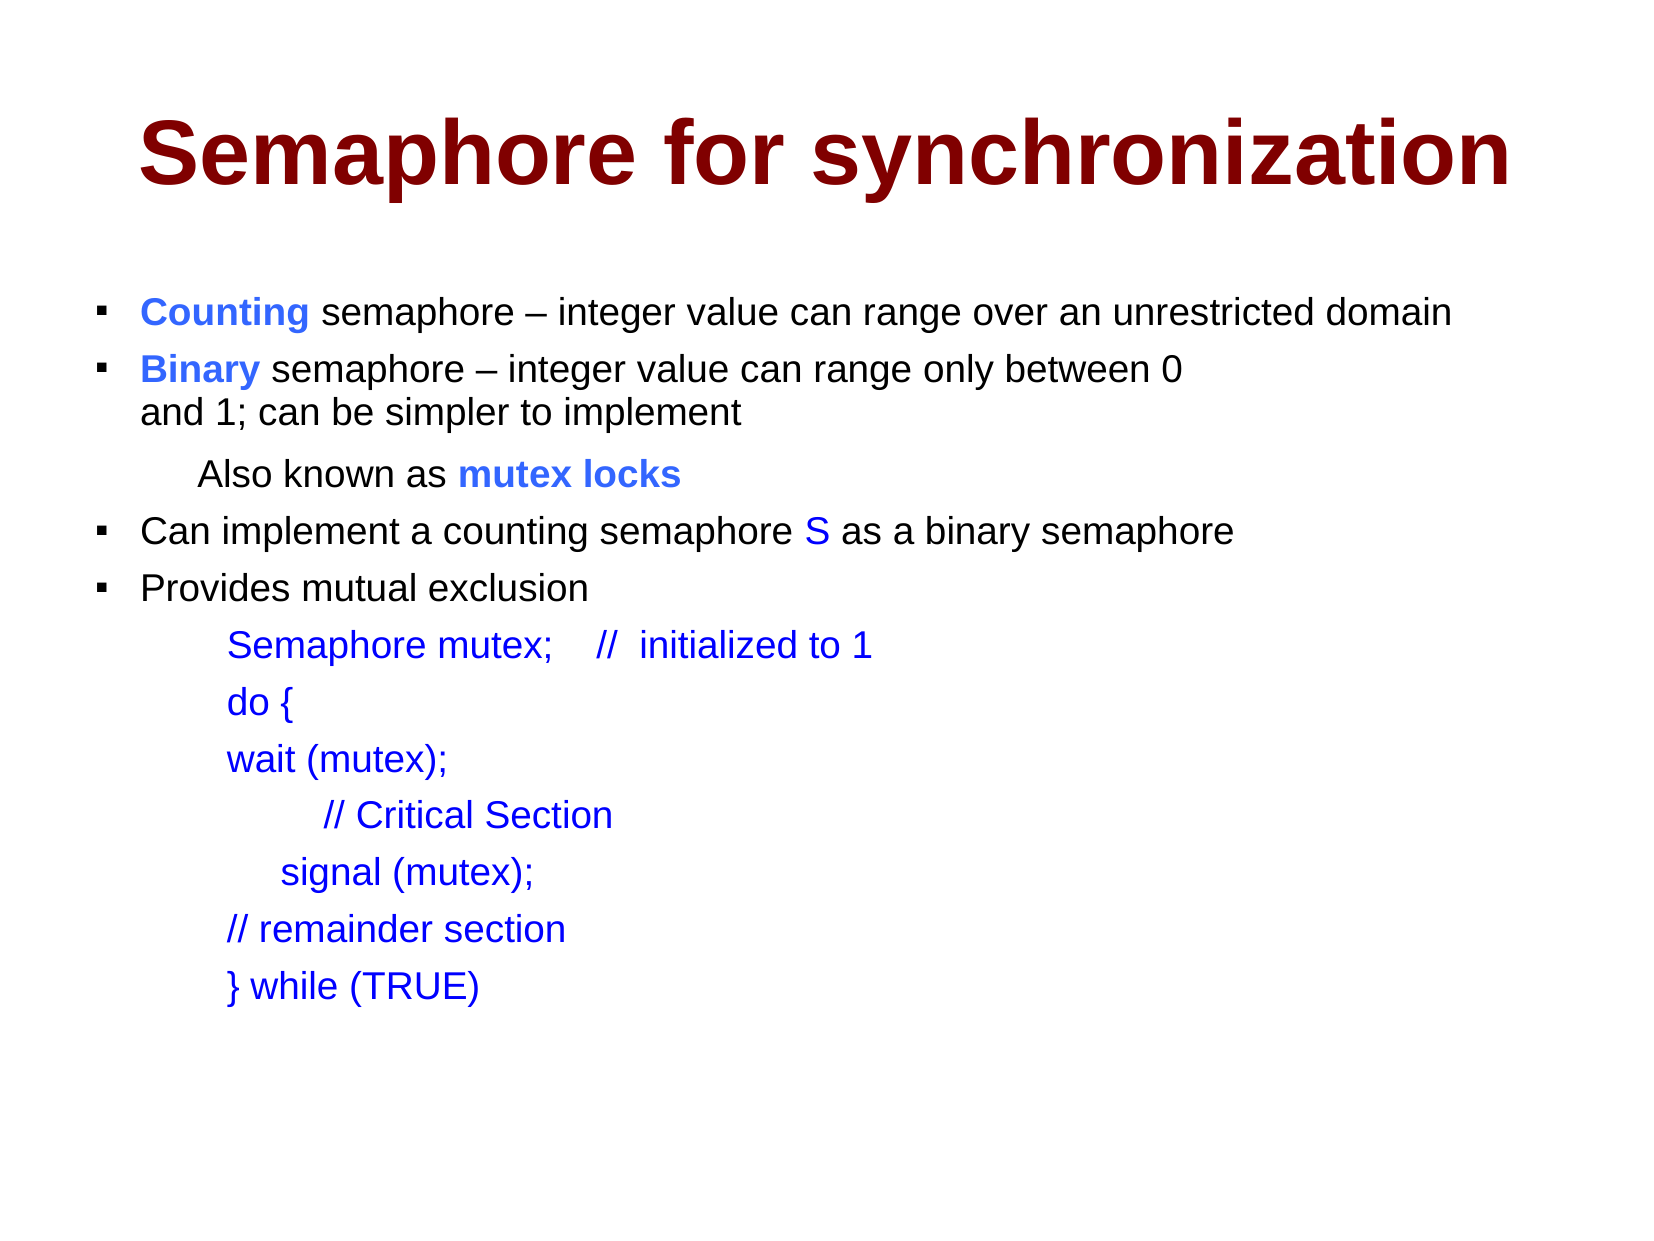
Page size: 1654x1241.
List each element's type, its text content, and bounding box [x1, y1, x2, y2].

list Counting semaphore – integer value can range over an unrestricted domain Binary semaphore – integer value can range only between 0 and 1; can be simpler to implement Also known as mutex locks Can implement a counting semaphore S as a binary semaphore Provides mutual exclusion Semaphore mutex; // initialized to 1 do { wait (mutex); // Critical Section signal (mutex); // remainder section } while (TRUE) [82, 290, 1571, 1010]
title Semaphore for synchronization [82, 49, 1571, 257]
